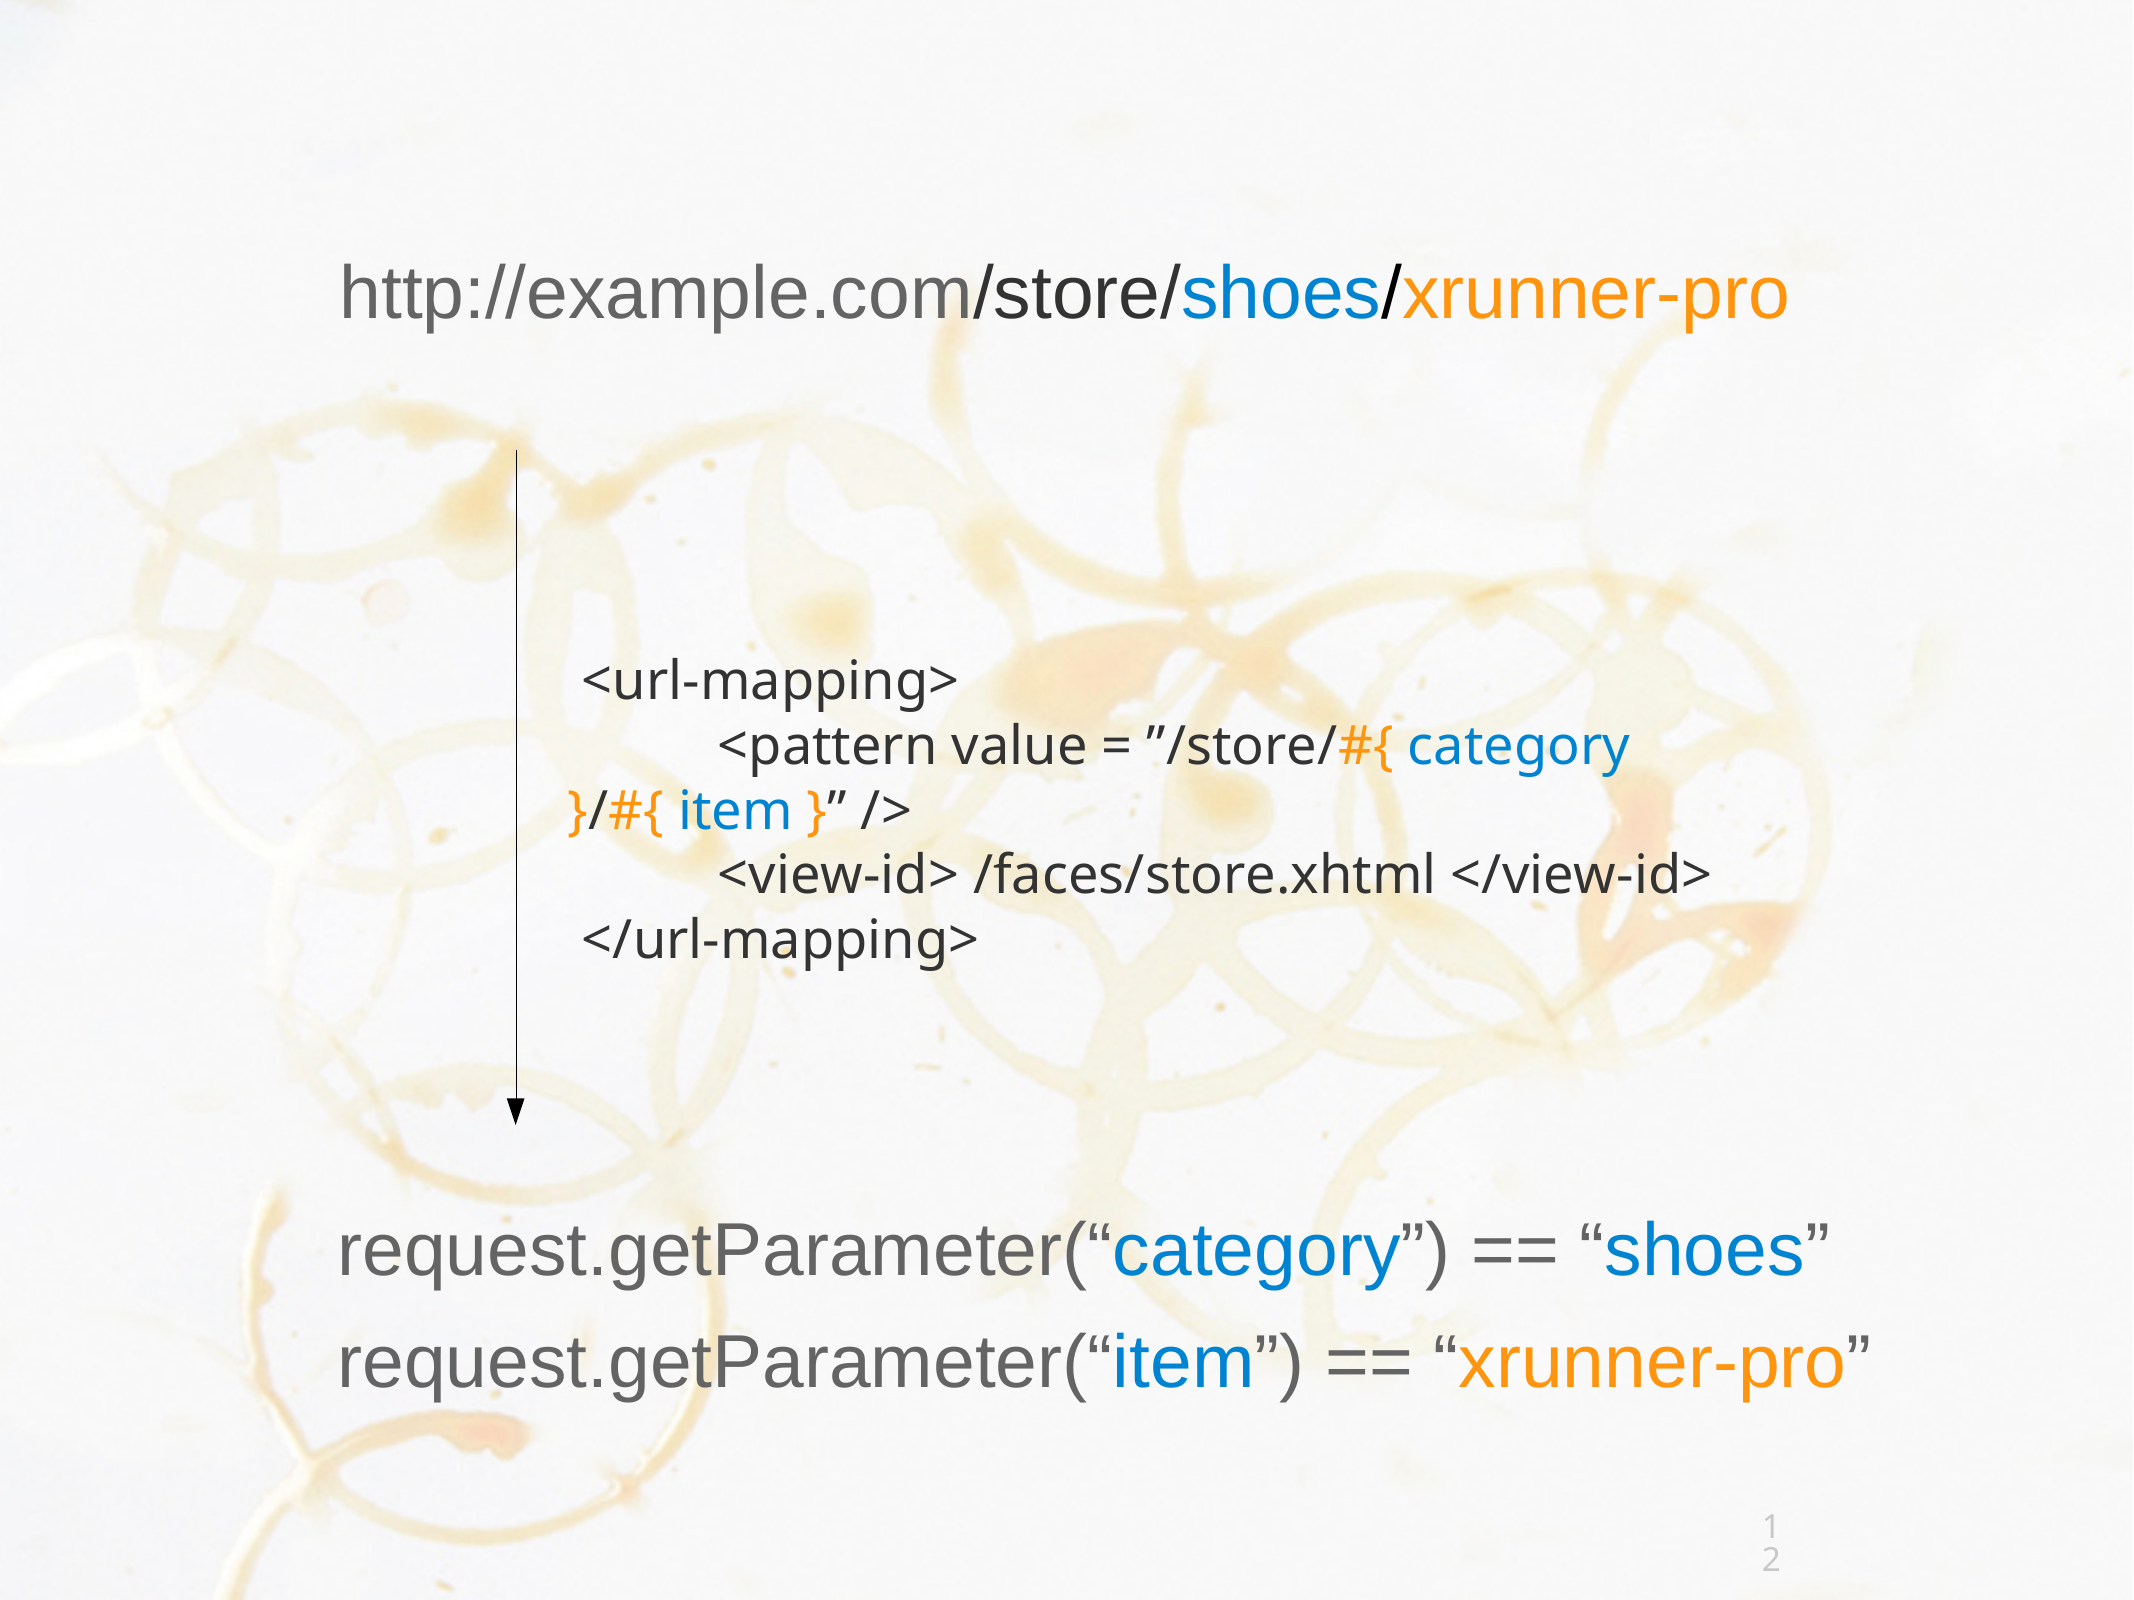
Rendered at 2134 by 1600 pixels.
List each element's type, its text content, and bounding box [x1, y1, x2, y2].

text_box request.getParameter(“category”) == “shoes” request.getParameter(“item”) == “xrunner-pro” [337, 1200, 1913, 1403]
picture [0, 0, 2134, 1600]
text_box <url-mapping> <pattern value = ”/store/#{ category }/#{ item }” /> <view-id> /faces/store.xhtml </view-id> </url-mapping> [553, 637, 1803, 938]
text_box http://example.com/store/shoes/xrunner-pro [339, 225, 1878, 353]
